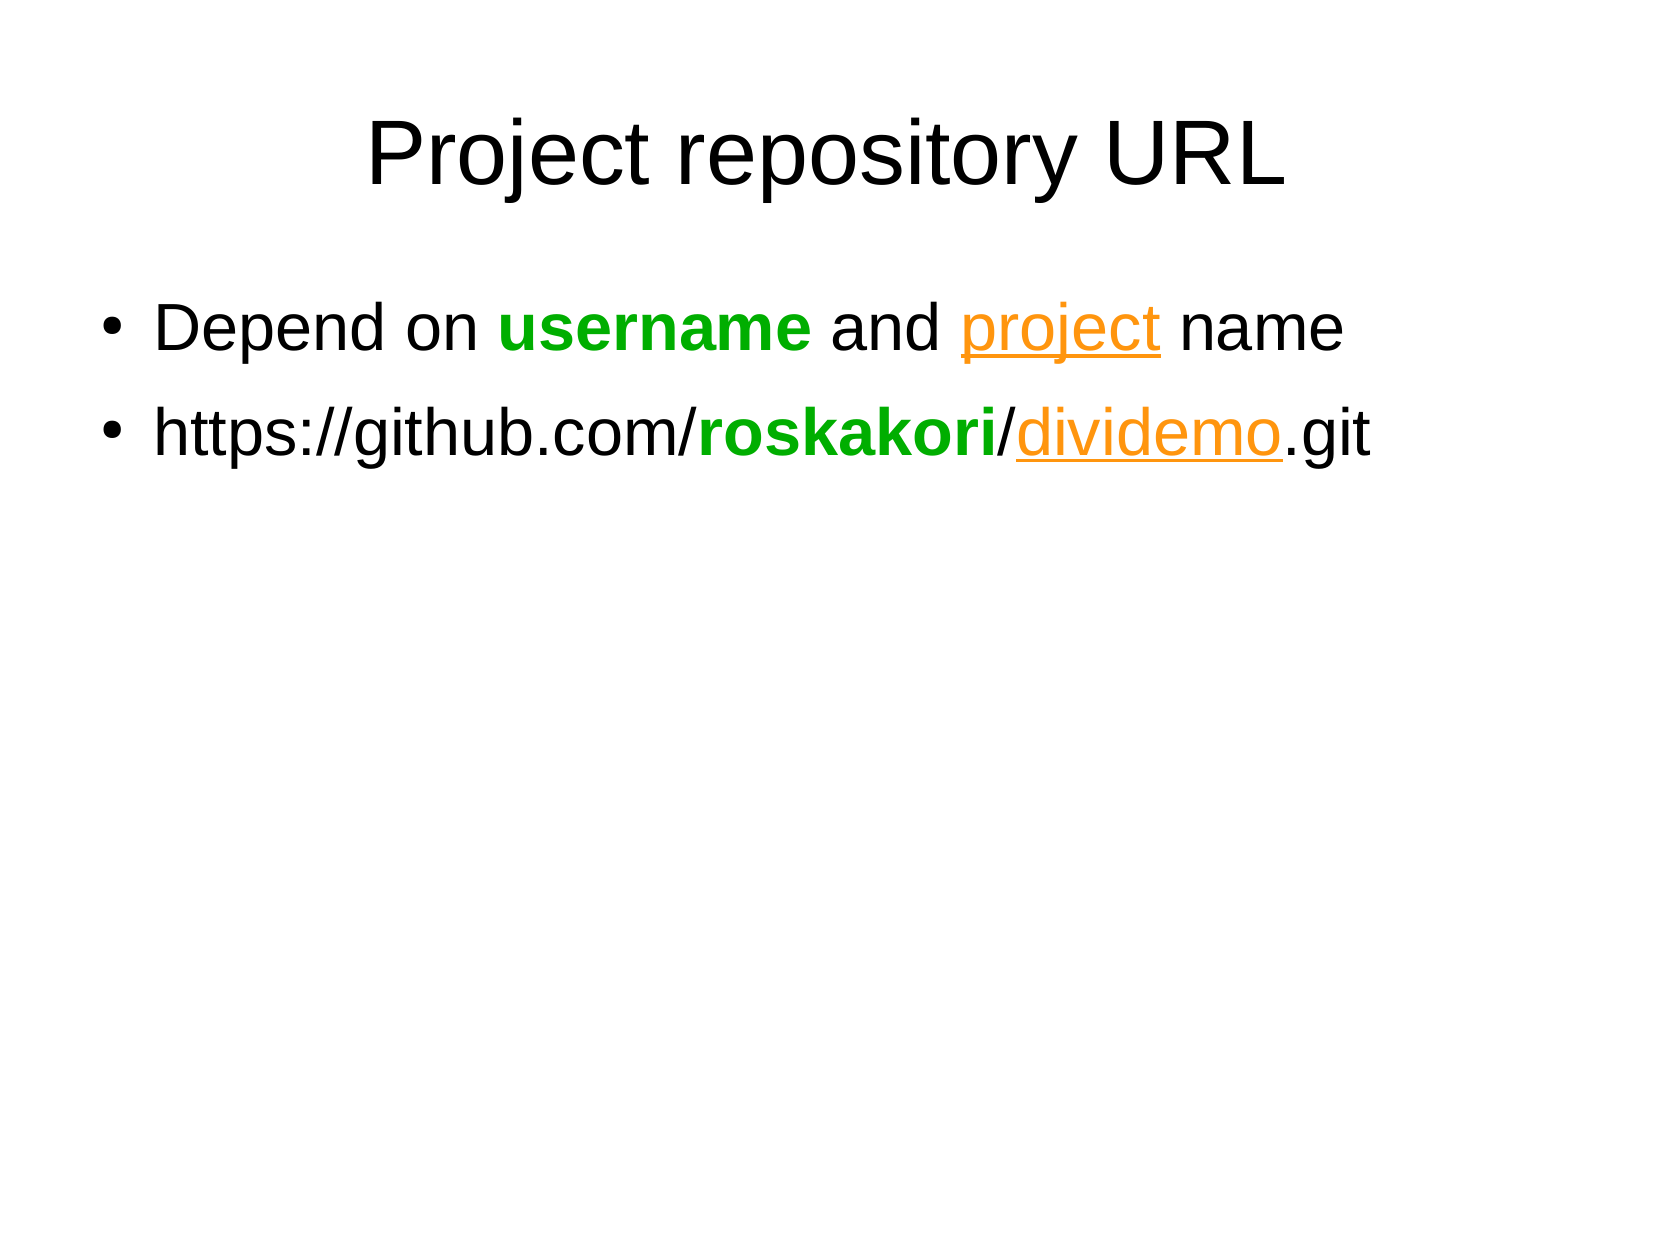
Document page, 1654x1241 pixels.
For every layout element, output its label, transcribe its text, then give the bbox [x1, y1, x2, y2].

list Depend on username and project name https://github.com/roskakori/dividemo.git [82, 290, 1571, 1010]
title Project repository URL [82, 49, 1571, 257]
